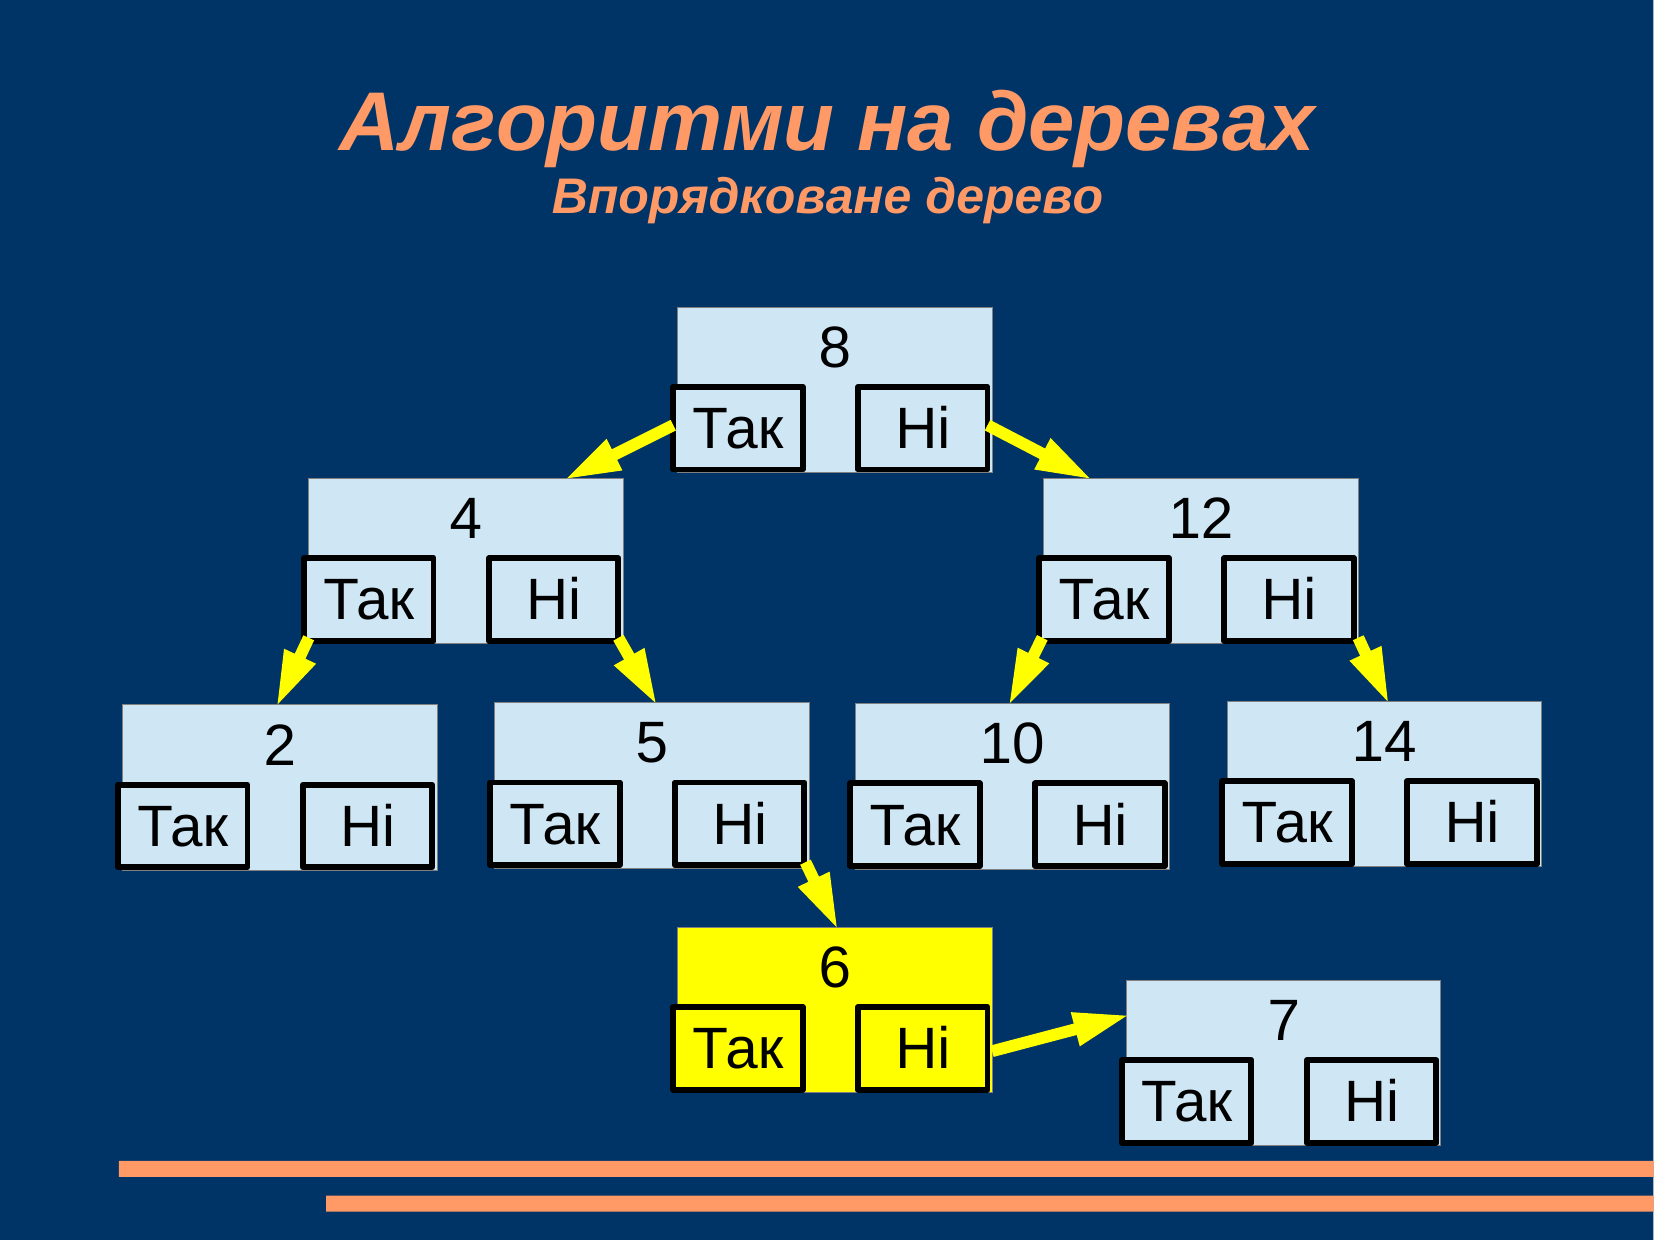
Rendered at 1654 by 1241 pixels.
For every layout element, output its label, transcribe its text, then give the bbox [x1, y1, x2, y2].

text_box 4 [308, 478, 624, 644]
text_box Ні [1407, 781, 1537, 864]
text_box 10 [855, 703, 1170, 870]
text_box Так [304, 558, 434, 641]
text_box Ні [1306, 1060, 1437, 1143]
text_box 6 [677, 927, 993, 1093]
text_box Ні [858, 1006, 988, 1090]
text_box Так [1222, 781, 1352, 864]
text_box Ні [1035, 783, 1165, 867]
text_box 7 [1126, 980, 1441, 1146]
text_box Так [118, 784, 248, 868]
text_box Ні [1224, 558, 1354, 641]
text_box Так [1039, 558, 1169, 641]
text_box Ні [858, 386, 988, 470]
title Алгоритми на деревах Впорядковане дерево [121, 46, 1534, 254]
text_box 14 [1227, 701, 1542, 867]
text_box 12 [1043, 478, 1359, 644]
text_box Так [850, 783, 980, 867]
text_box Так [1122, 1060, 1252, 1143]
text_box Так [673, 1006, 803, 1090]
text_box Ні [302, 784, 433, 868]
text_box 2 [122, 704, 438, 871]
text_box Ні [488, 558, 619, 641]
text_box Ні [675, 782, 805, 866]
text_box 8 [677, 307, 993, 473]
text_box Так [673, 386, 803, 470]
text_box Так [490, 782, 620, 866]
text_box 5 [494, 702, 810, 869]
